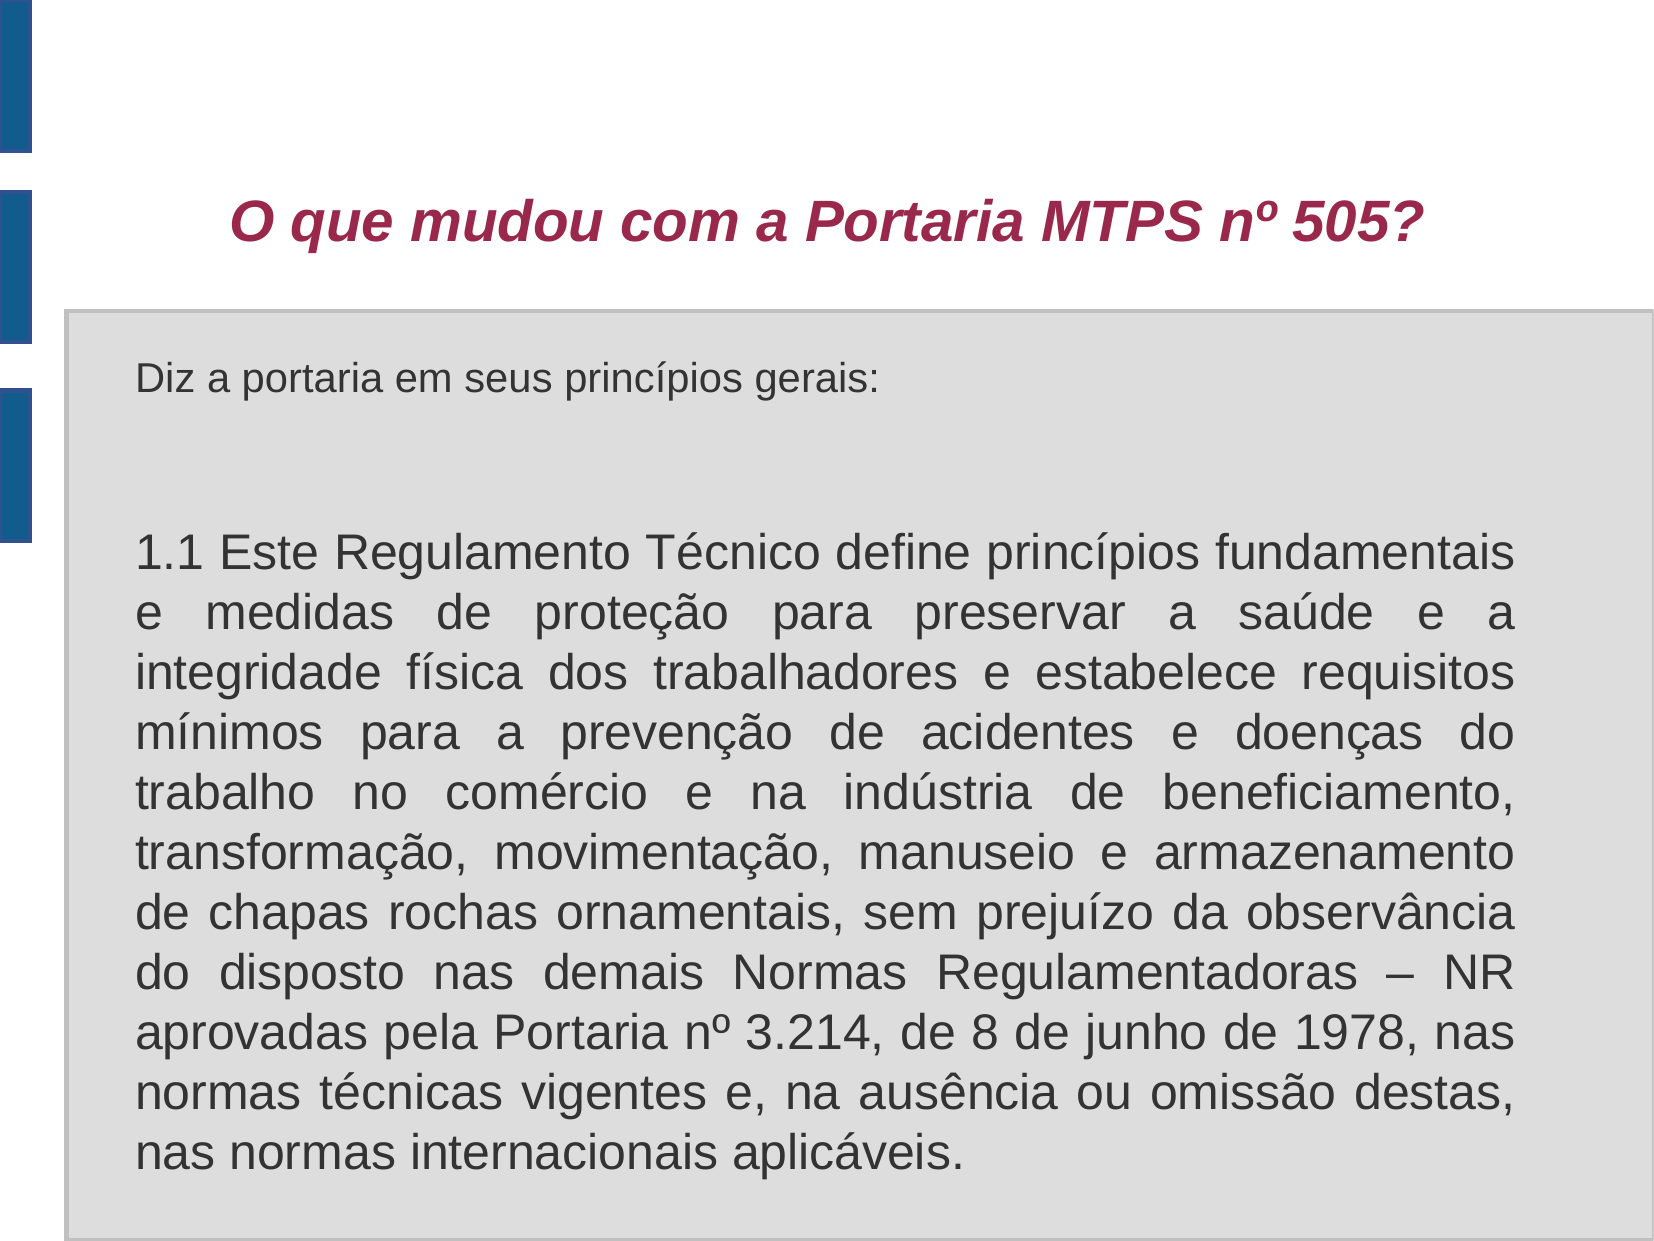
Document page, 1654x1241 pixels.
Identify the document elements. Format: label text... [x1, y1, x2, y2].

list Diz a portaria em seus princípios gerais: 1.1 Este Regulamento Técnico define princípios fundamentais e medidas de proteção para preservar a saúde e a integridade física dos trabalhadores e estabelece requisitos mínimos para a prevenção de acidentes e doenças do trabalho no comércio e na indústria de beneficiamento, transformação, movimentação, manuseio e armazenamento de chapas rochas ornamentais, sem prejuízo da observância do disposto nas demais Normas Regulamentadoras – NR aprovadas pela Portaria nº 3.214, de 8 de junho de 1978, nas normas técnicas vigentes e, na ausência ou omissão destas, nas normas internacionais aplicáveis. [134, 350, 1516, 1133]
title O que mudou com a Portaria MTPS nº 505? [121, 114, 1534, 322]
